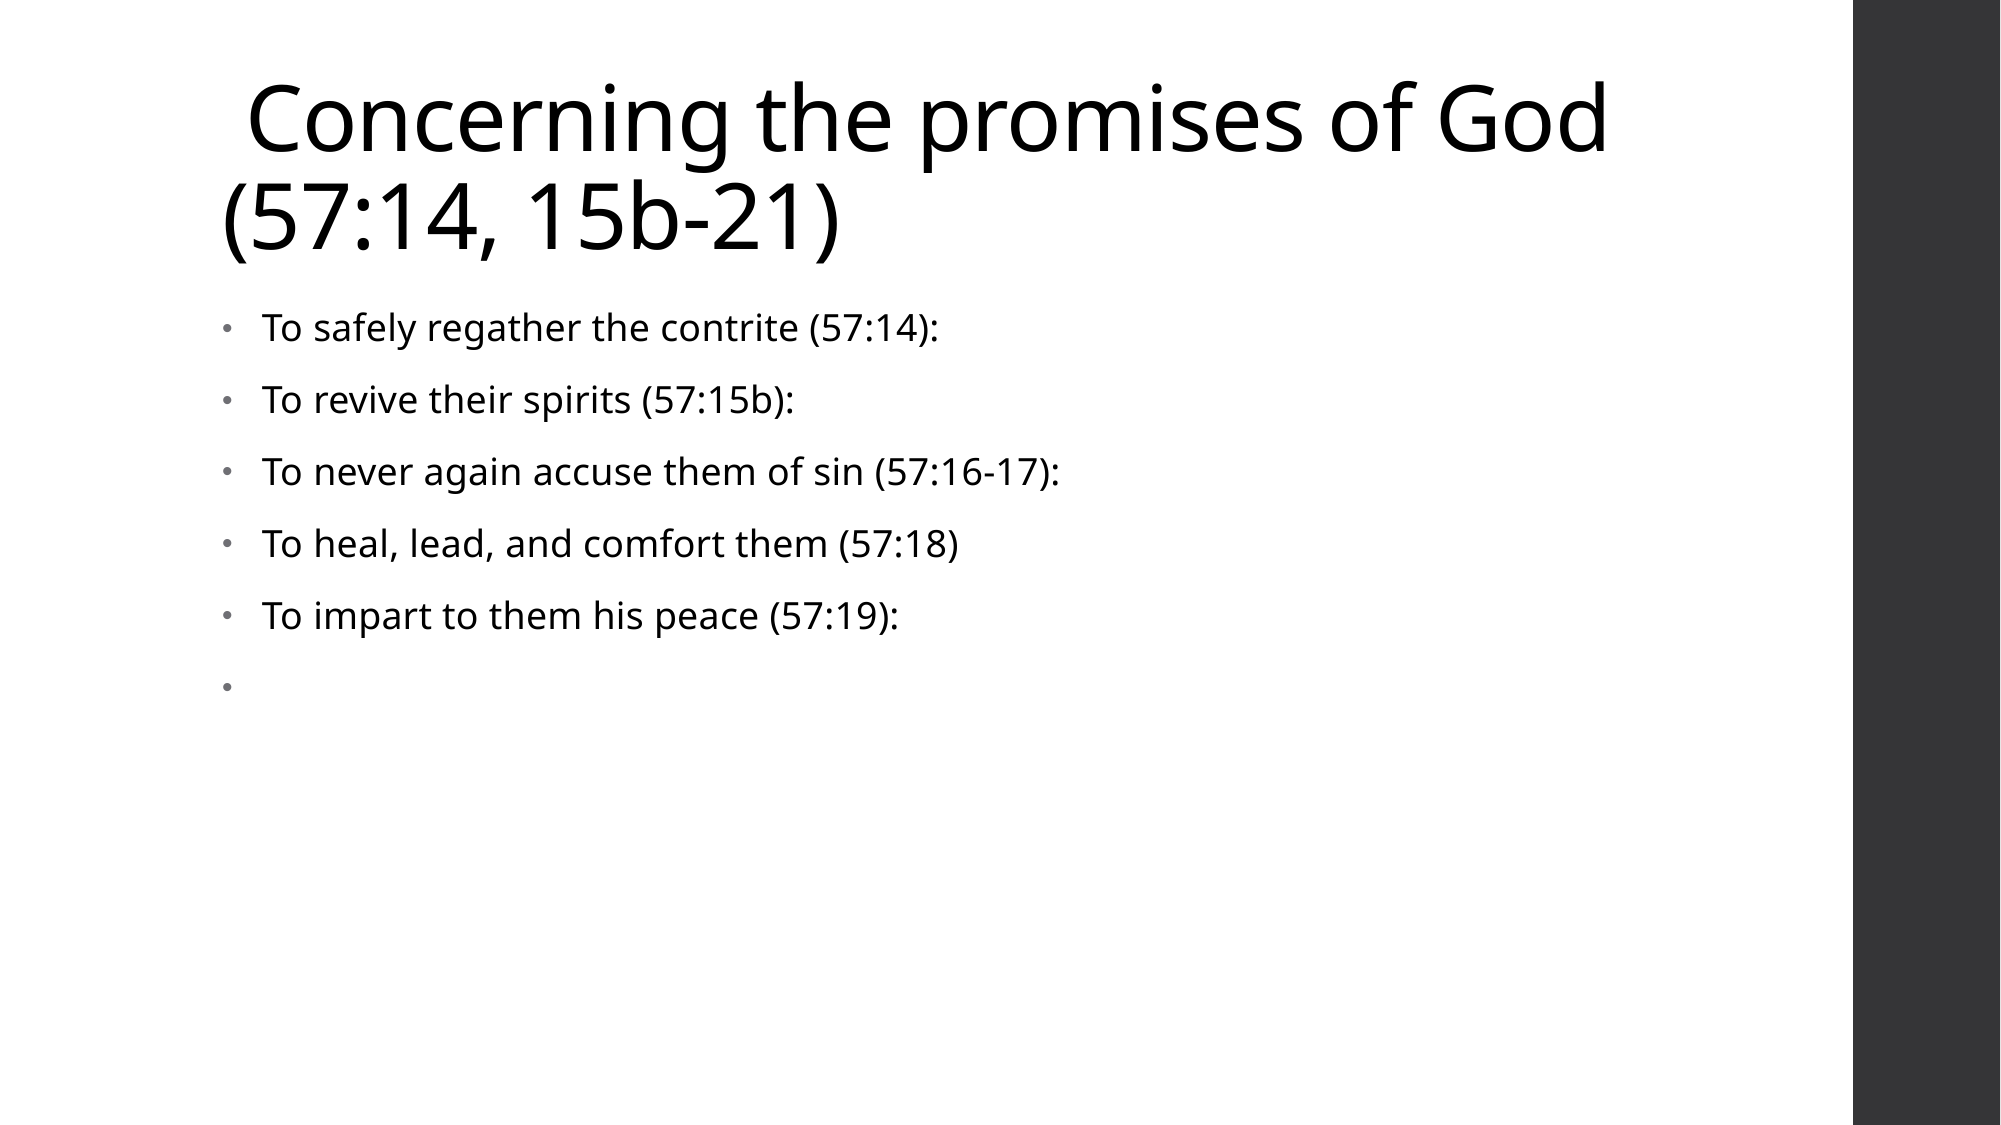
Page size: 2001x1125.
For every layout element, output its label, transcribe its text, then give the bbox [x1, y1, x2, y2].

title Concerning the promises of God (57:14, 15b-21) [206, 60, 1797, 278]
list To safely regather the contrite (57:14): To revive their spirits (57:15b): To never again accuse them of sin (57:16-17): To heal, lead, and comfort them (57:18) To impart to them his peace (57:19): [206, 299, 1617, 1014]
